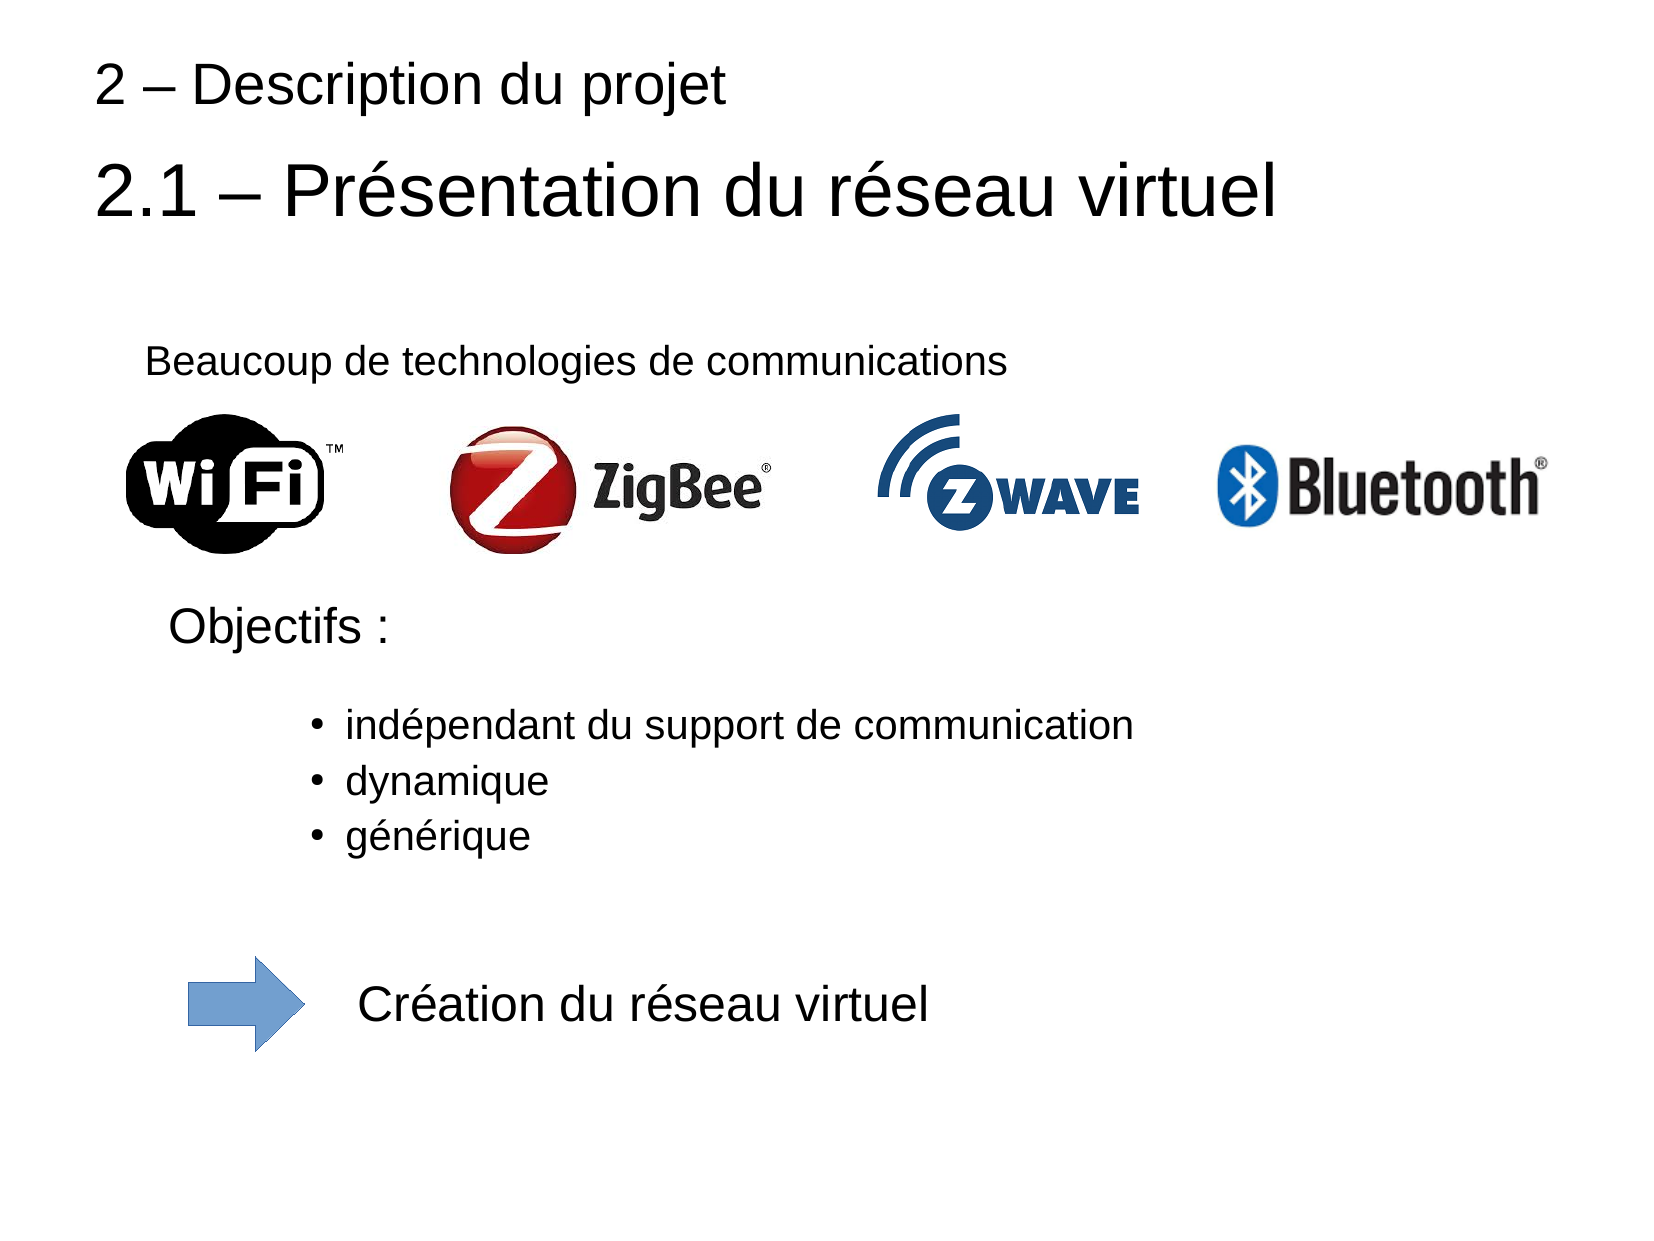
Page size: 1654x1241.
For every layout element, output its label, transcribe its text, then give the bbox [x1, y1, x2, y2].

title 2 – Description du projet [94, 38, 1583, 130]
text_box Création du réseau virtuel [342, 968, 945, 1040]
text_box indépendant du support de communication dynamique générique [295, 685, 1150, 858]
title 2.1 – Présentation du réseau virtuel [94, 145, 1583, 237]
text_box Beaucoup de technologies de communications [129, 330, 1036, 393]
picture [126, 414, 343, 554]
picture [1204, 348, 1568, 621]
picture [439, 426, 780, 554]
text_box [188, 956, 305, 1052]
picture [862, 403, 1146, 541]
text_box Objectifs : [153, 590, 406, 662]
